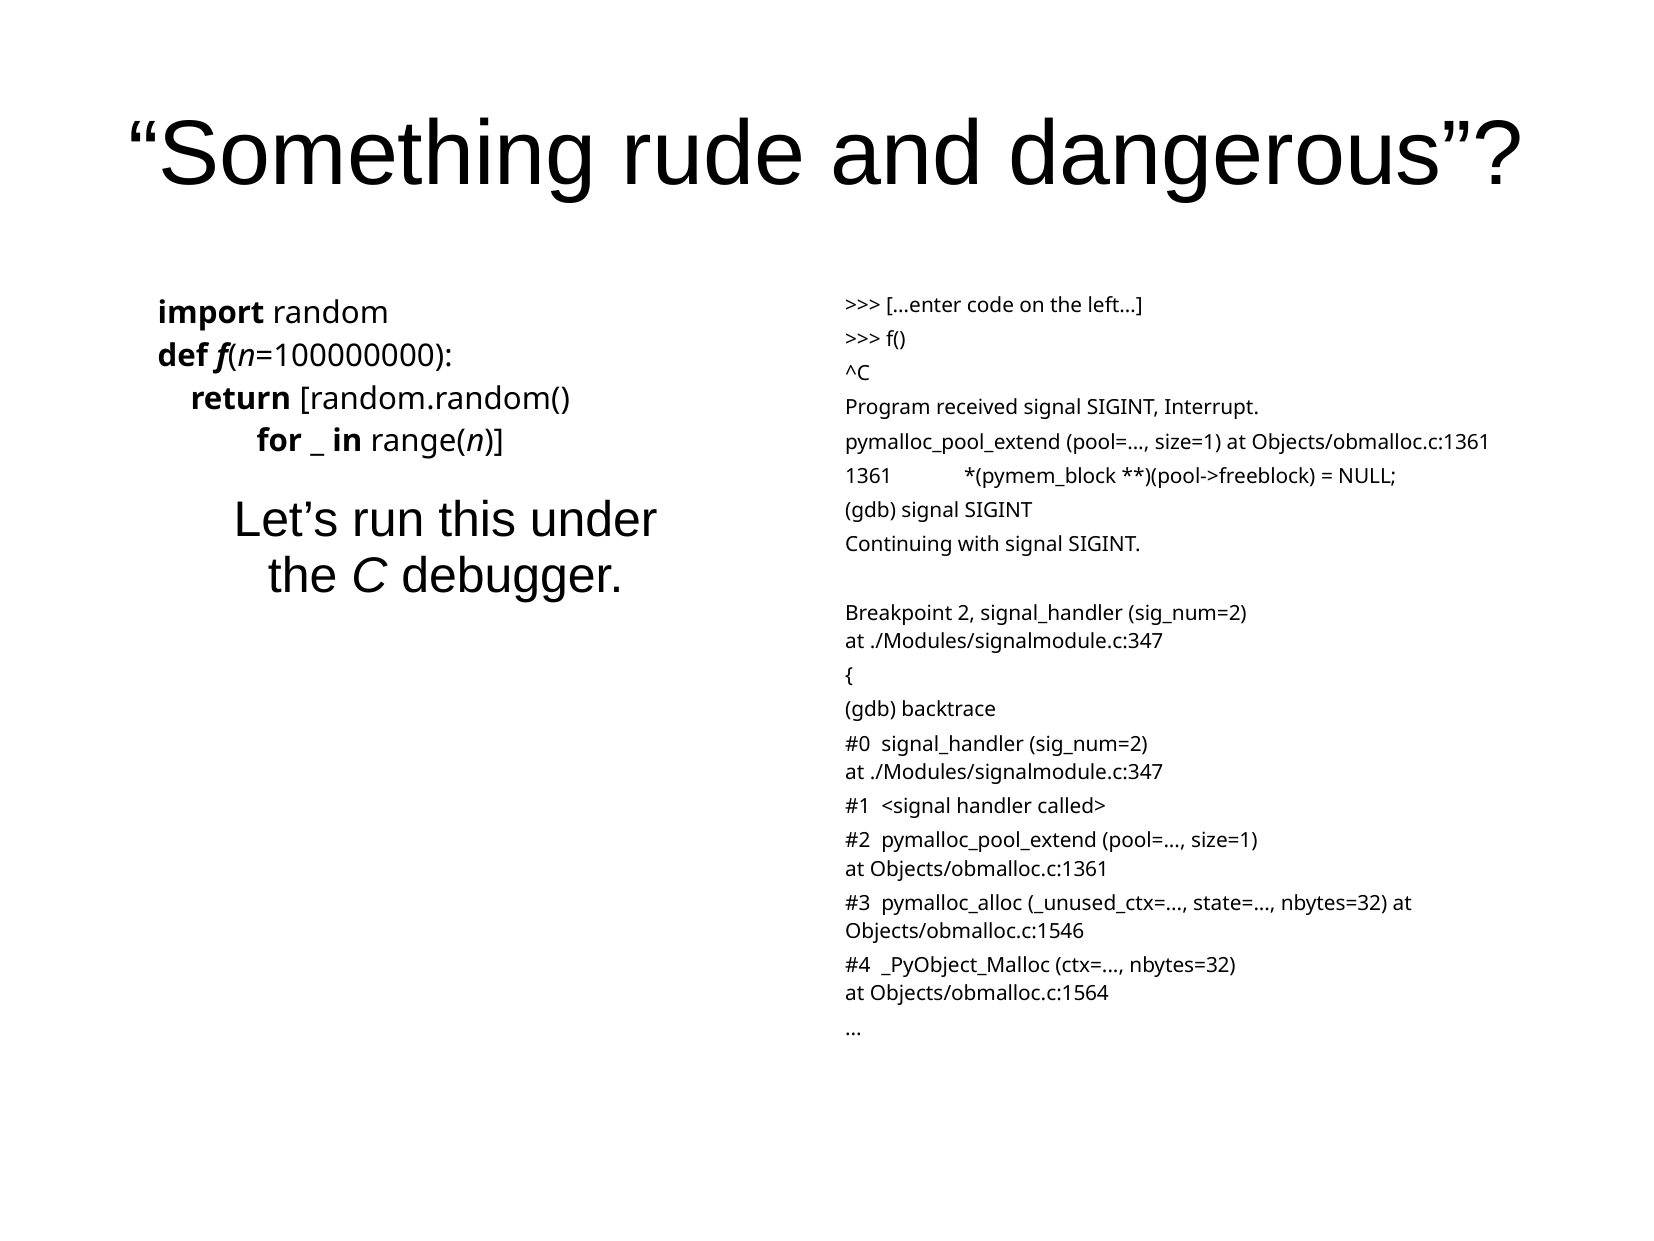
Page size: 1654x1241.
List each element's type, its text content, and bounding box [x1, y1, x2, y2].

list >>> […enter code on the left…] >>> f() ^C Program received signal SIGINT, Interrupt. pymalloc_pool_extend (pool=..., size=1) at Objects/obmalloc.c:1361 1361 *(pymem_block **)(pool->freeblock) = NULL; (gdb) signal SIGINT Continuing with signal SIGINT. Breakpoint 2, signal_handler (sig_num=2) at ./Modules/signalmodule.c:347 { (gdb) backtrace #0 signal_handler (sig_num=2) at ./Modules/signalmodule.c:347 #1 <signal handler called> #2 pymalloc_pool_extend (pool=..., size=1) at Objects/obmalloc.c:1361 #3 pymalloc_alloc (_unused_ctx=..., state=..., nbytes=32) at Objects/obmalloc.c:1546 #4 _PyObject_Malloc (ctx=..., nbytes=32) at Objects/obmalloc.c:1564 ... [845, 290, 1632, 1201]
list import random def f(n=100000000): return [random.random() for _ in range(n)] Let’s run this under the C debugger. [82, 290, 809, 1201]
title “Something rude and dangerous”? [82, 49, 1571, 257]
